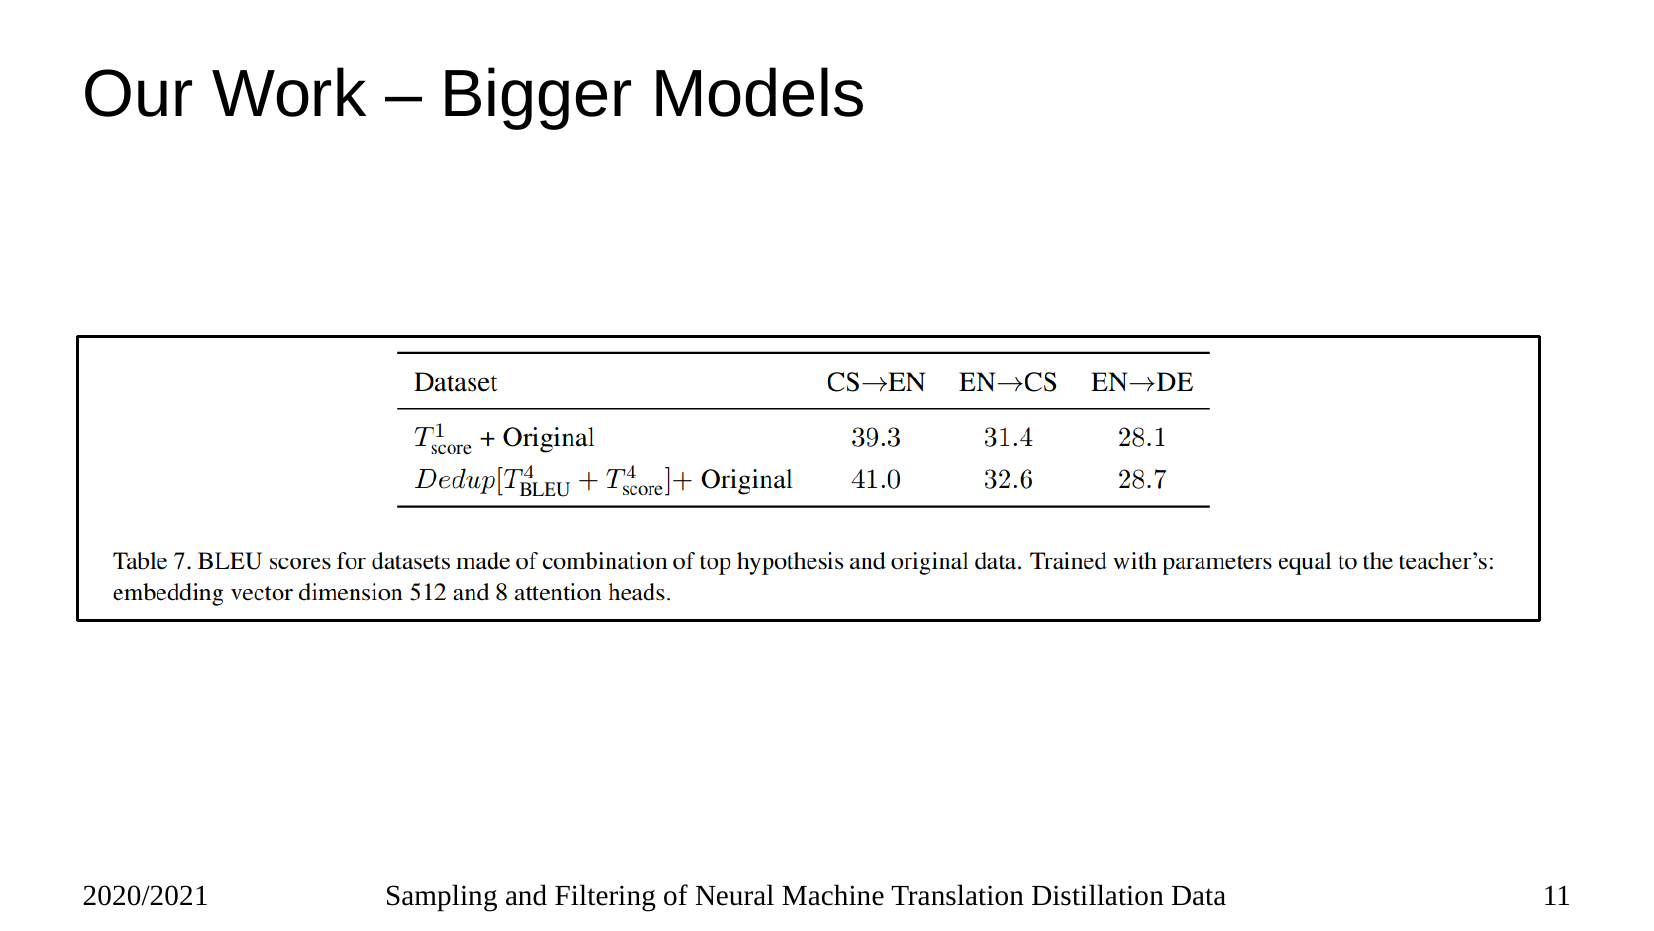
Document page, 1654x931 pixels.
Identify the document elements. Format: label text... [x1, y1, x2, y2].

picture [79, 337, 1538, 619]
title Our Work – Bigger Models [82, 37, 1571, 151]
